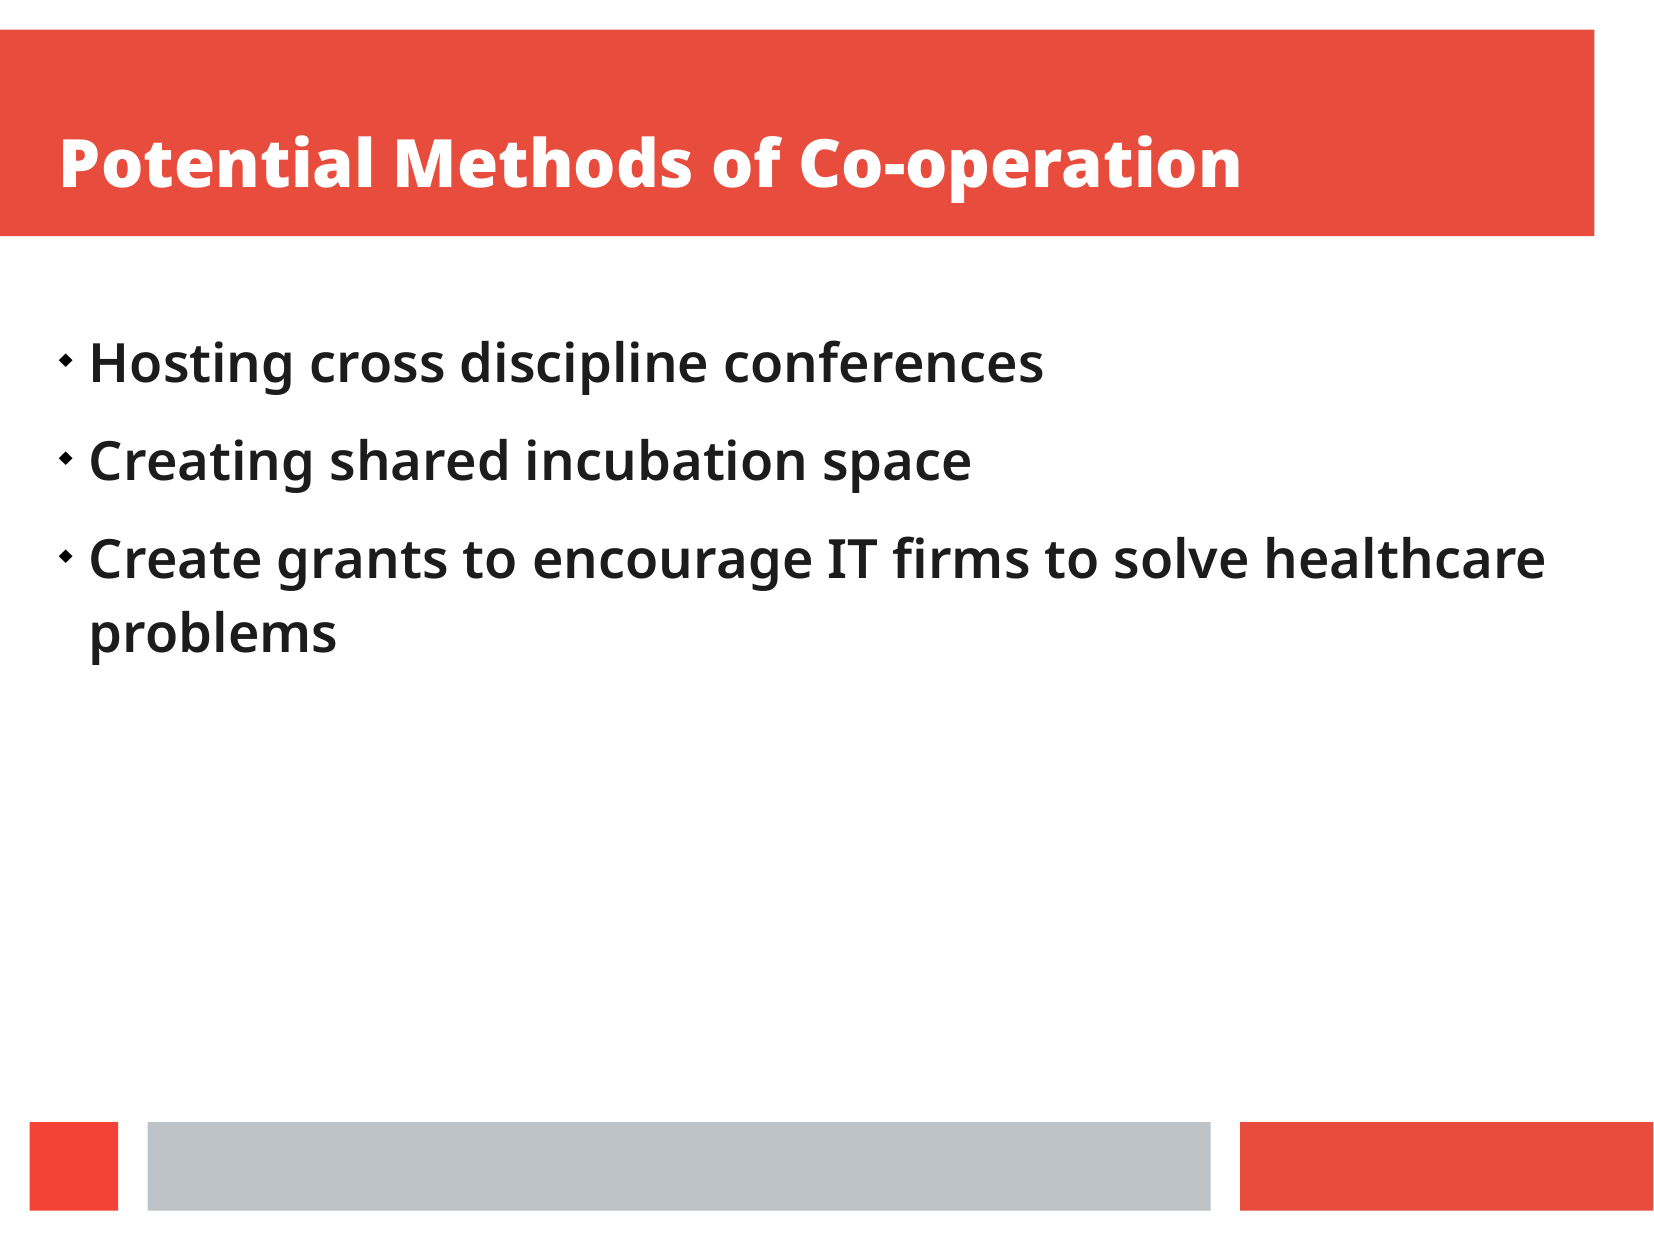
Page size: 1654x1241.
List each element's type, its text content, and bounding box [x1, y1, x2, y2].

list Hosting cross discipline conferences Creating shared incubation space Create grants to encourage IT firms to solve healthcare problems [59, 324, 1565, 1093]
title Potential Methods of Co-operation [59, 59, 1595, 207]
